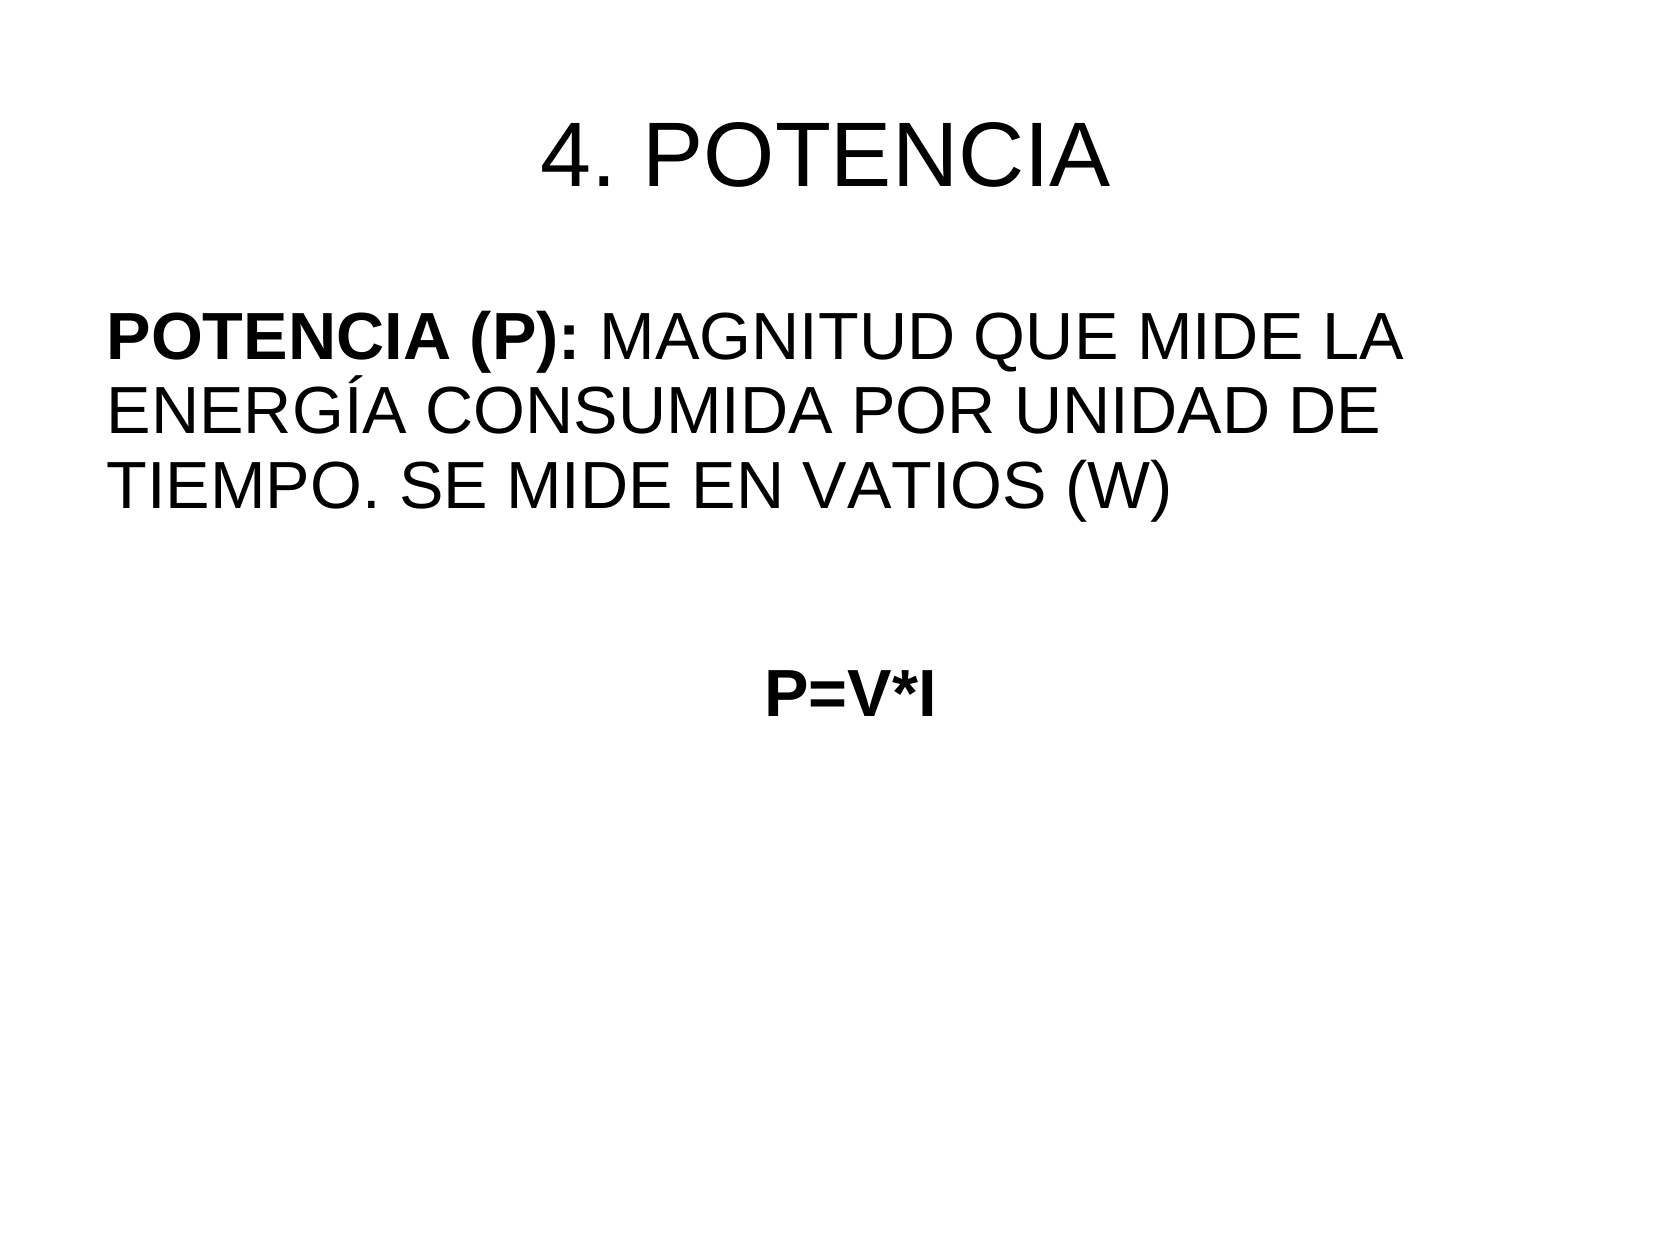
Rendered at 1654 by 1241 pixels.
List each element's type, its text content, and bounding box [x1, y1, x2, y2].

title 4. POTENCIA [82, 46, 1571, 260]
list POTENCIA (P): MAGNITUD QUE MIDE LA ENERGÍA CONSUMIDA POR UNIDAD DE TIEMPO. SE MIDE EN VATIOS (W) P=V*I [106, 295, 1595, 1114]
